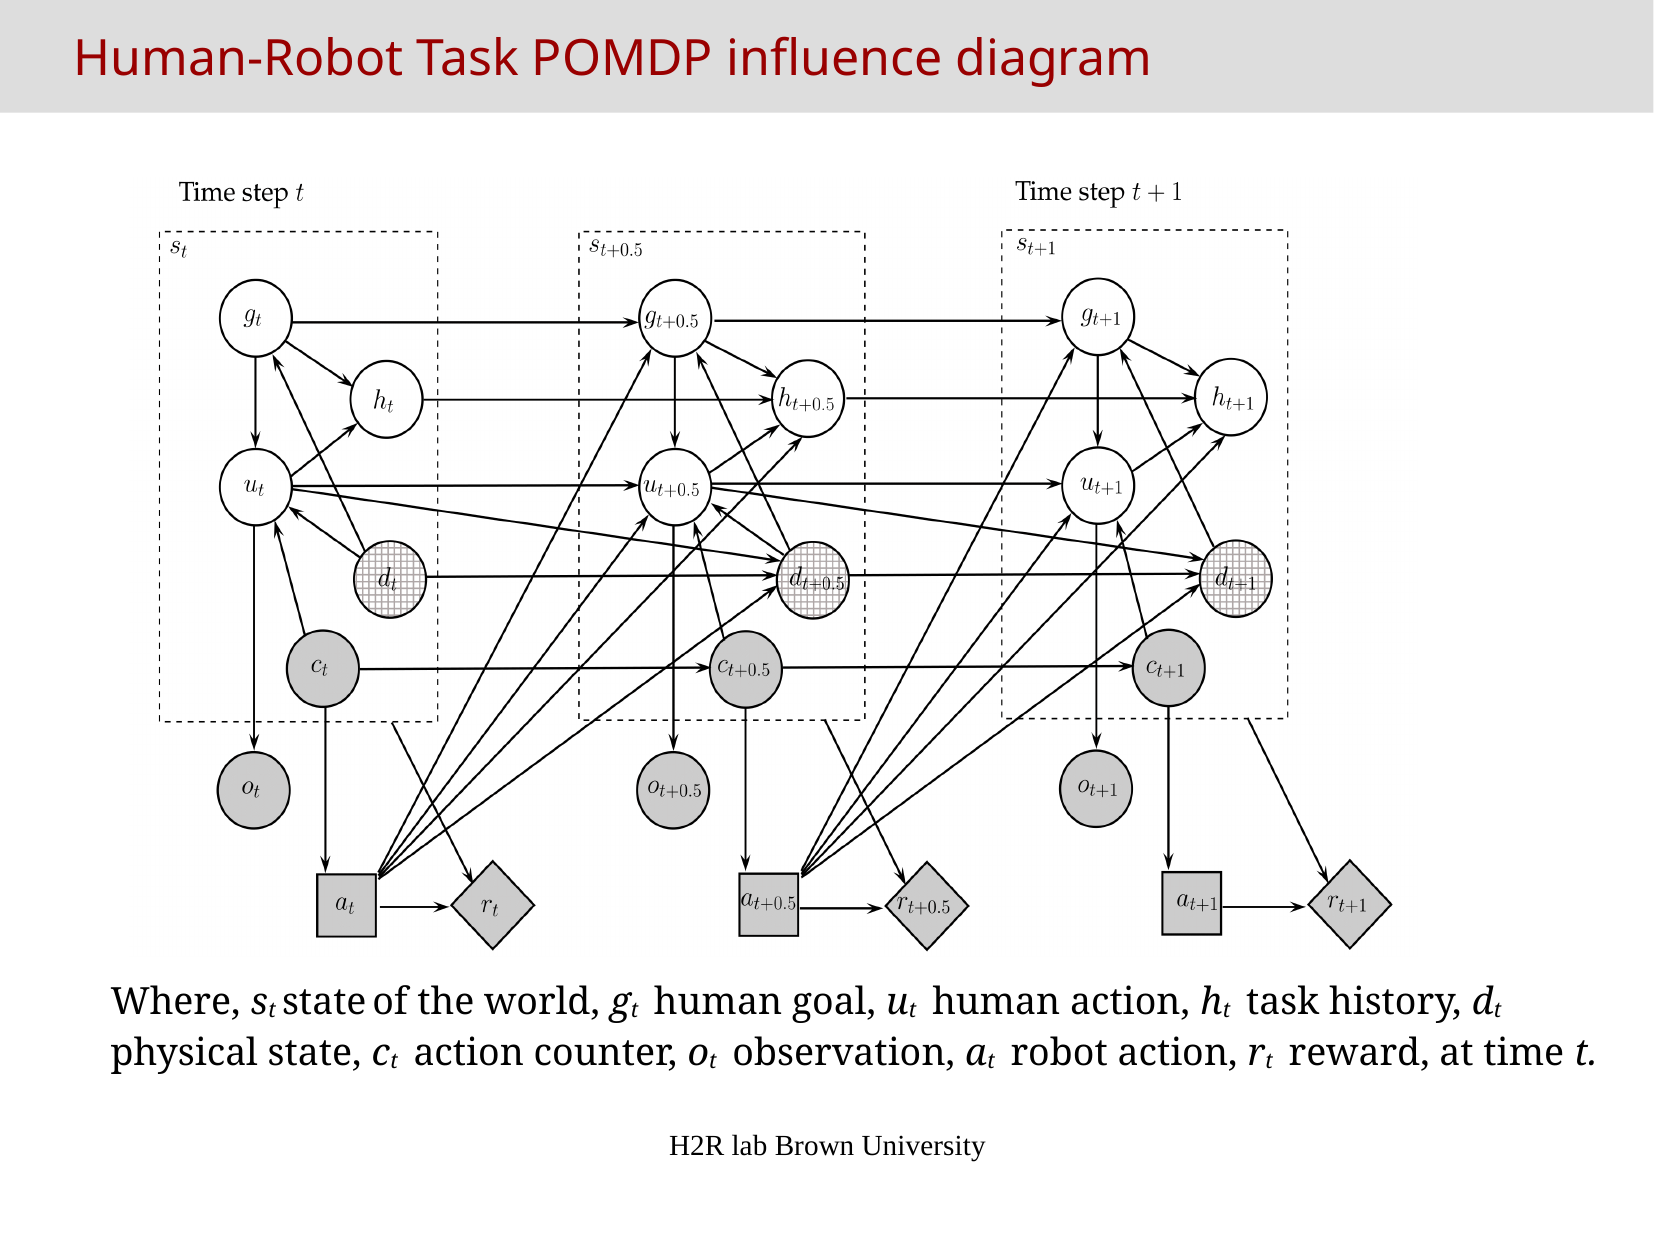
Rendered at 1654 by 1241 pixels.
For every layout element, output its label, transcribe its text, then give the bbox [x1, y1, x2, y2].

picture [129, 177, 1418, 957]
list Where, st state of the world, gt human goal, ut human action, ht task history, dt physical state, ct action counter, ot observation, at robot action, rt reward, at time t. [46, 974, 1598, 1128]
title Human-Robot Task POMDP influence diagram [0, 0, 1654, 113]
